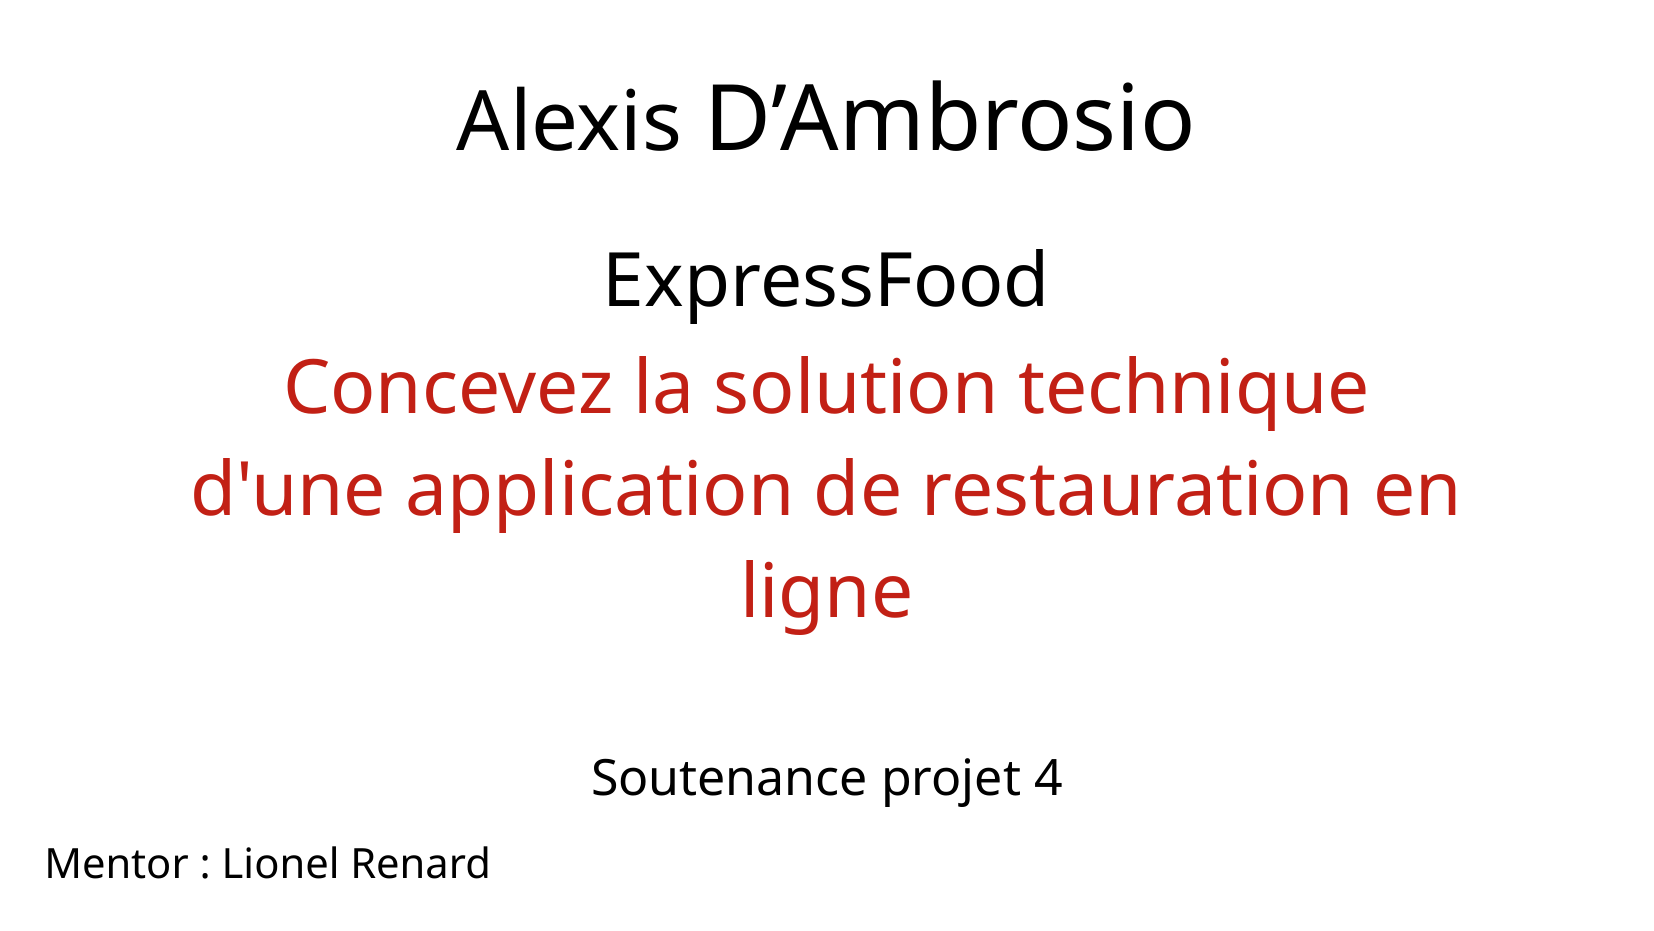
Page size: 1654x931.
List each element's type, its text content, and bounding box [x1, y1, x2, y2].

title Alexis D’Ambrosio [82, 37, 1571, 193]
text_box Mentor : Lionel Renard [29, 826, 532, 893]
subtitle Concevez la solution technique d'une application de restauration en ligne Soutenance projet 4 [186, 359, 1468, 784]
text_box ExpressFood [575, 219, 1078, 325]
